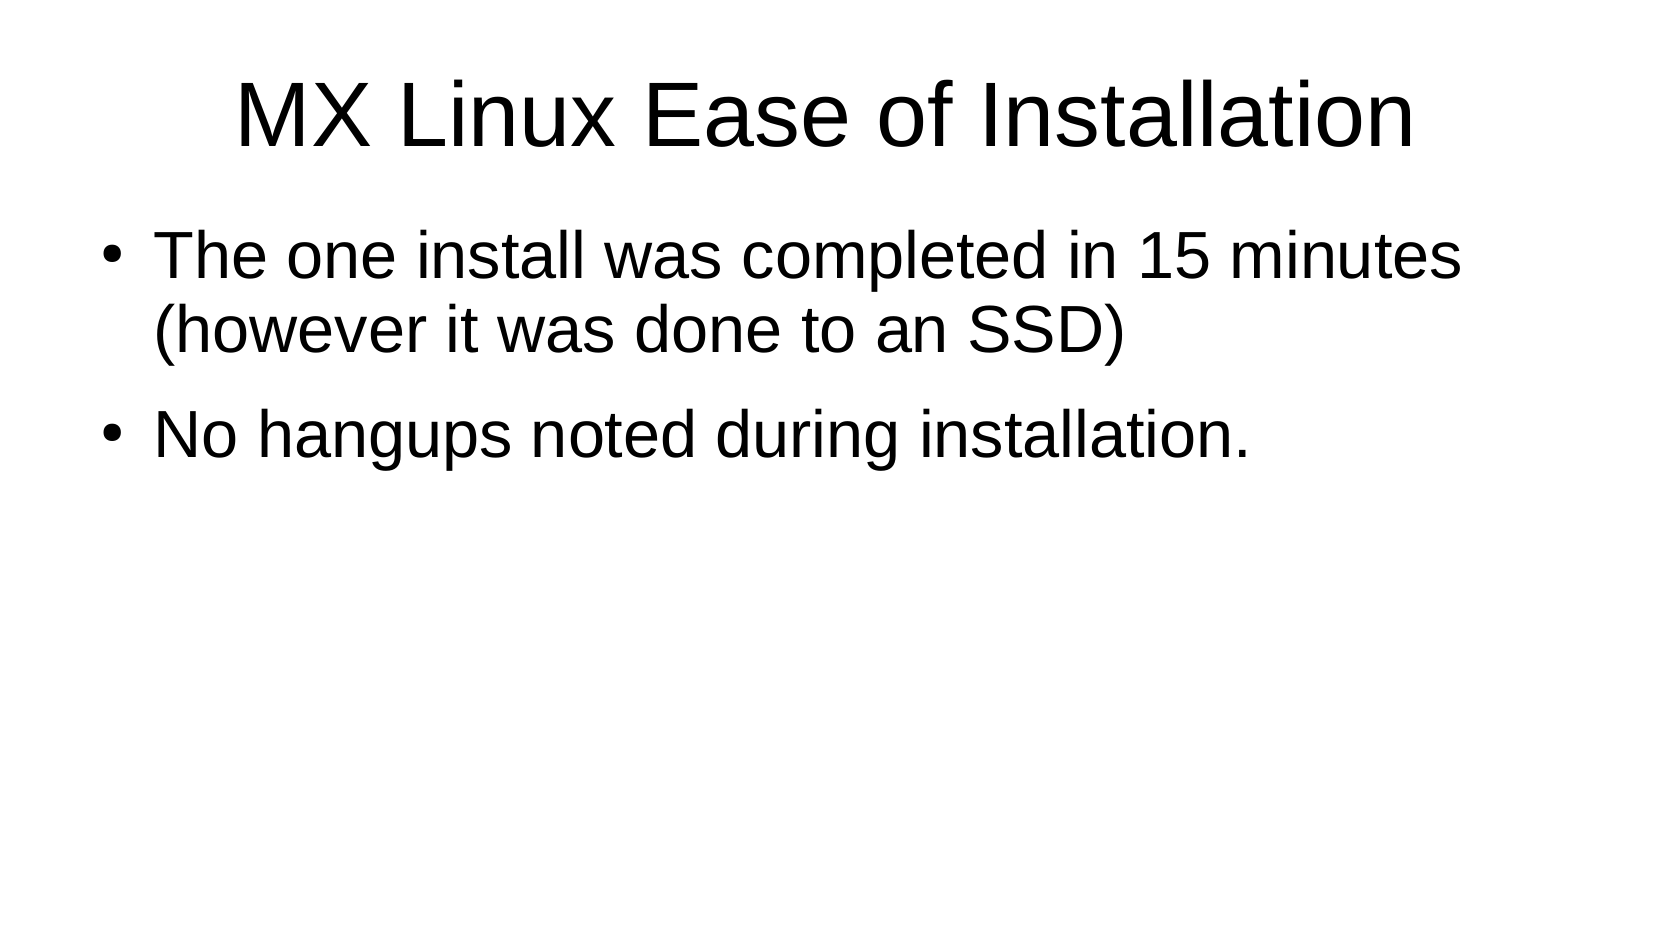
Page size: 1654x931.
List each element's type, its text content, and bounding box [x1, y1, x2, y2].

title MX Linux Ease of Installation [82, 37, 1571, 193]
list The one install was completed in 15 minutes (however it was done to an SSD) No hangups noted during installation. [82, 217, 1571, 758]
